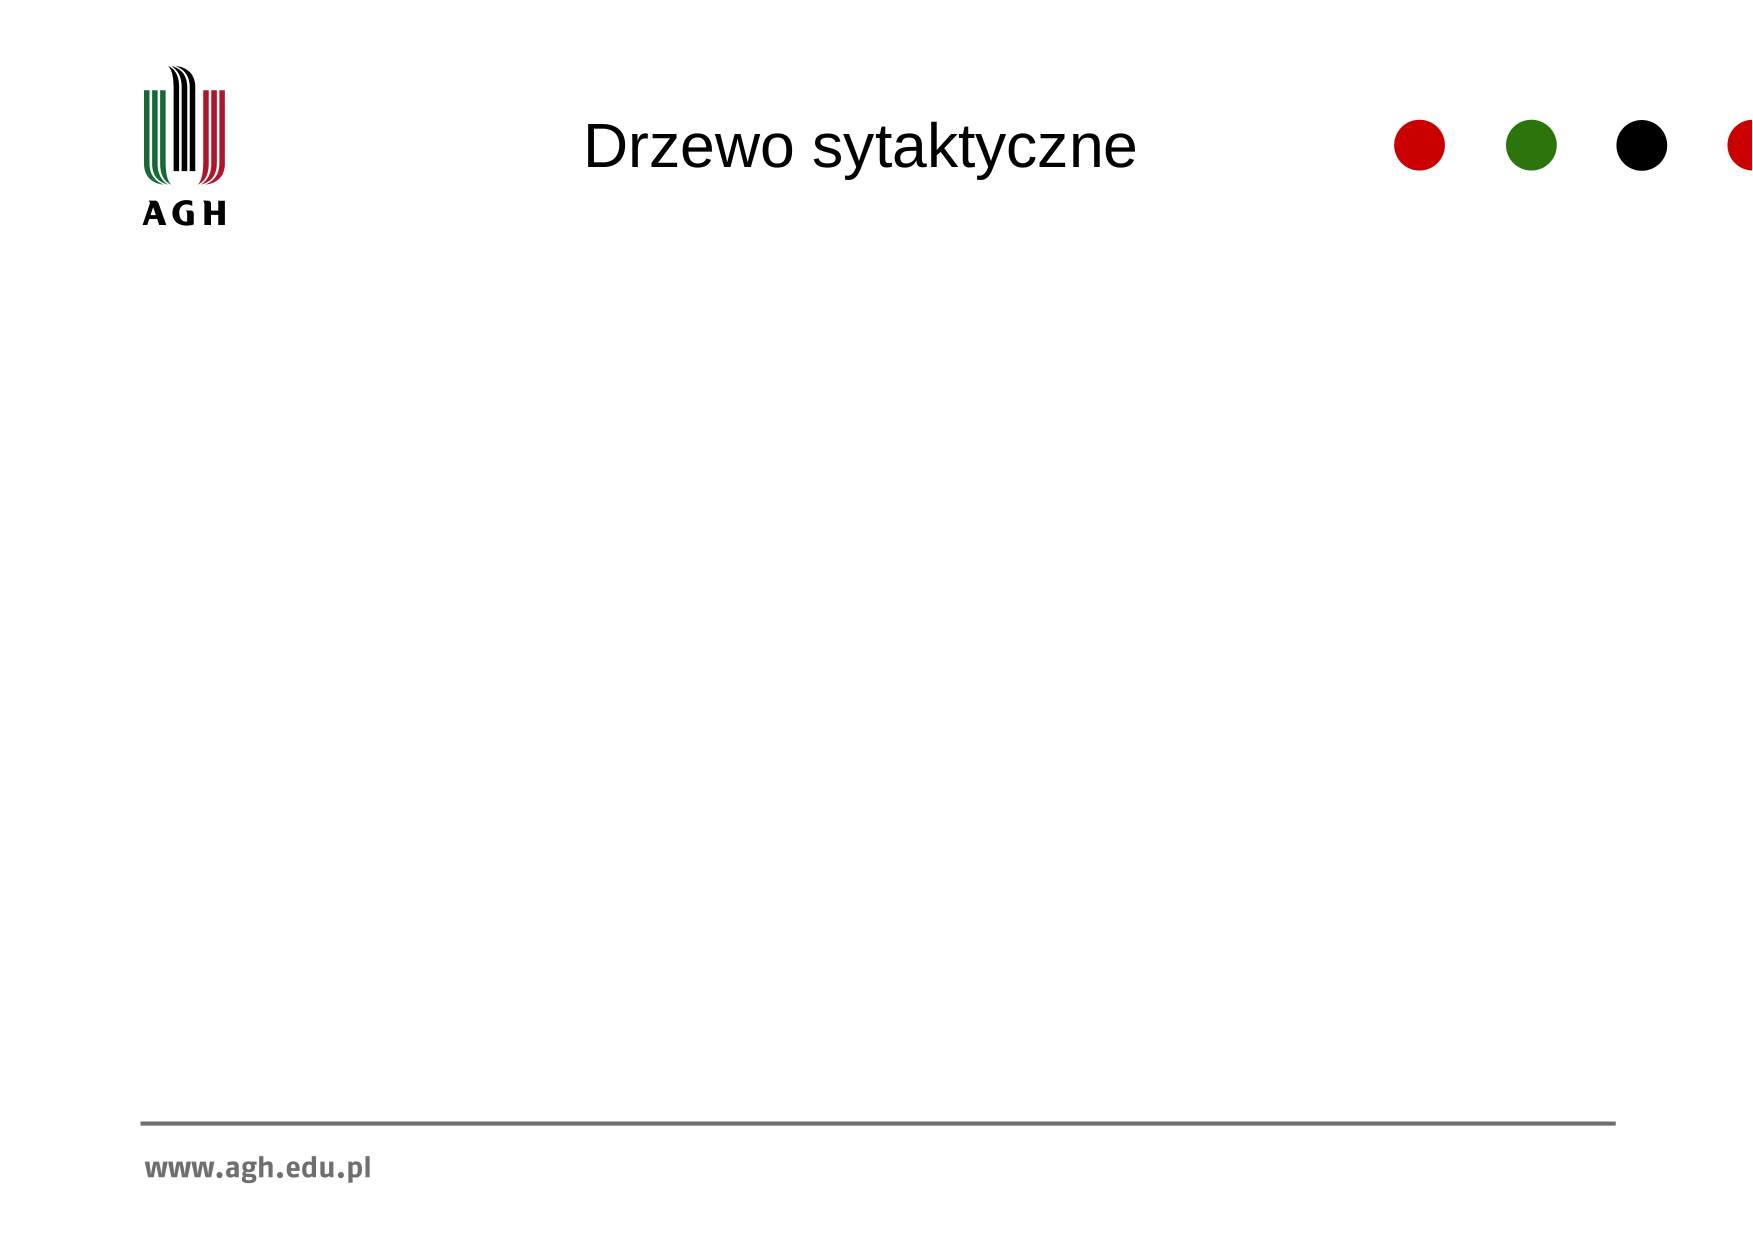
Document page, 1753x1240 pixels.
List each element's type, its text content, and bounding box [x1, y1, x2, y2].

picture [0, 0, 1753, 1240]
title Drzewo sytaktyczne [248, 96, 1475, 189]
